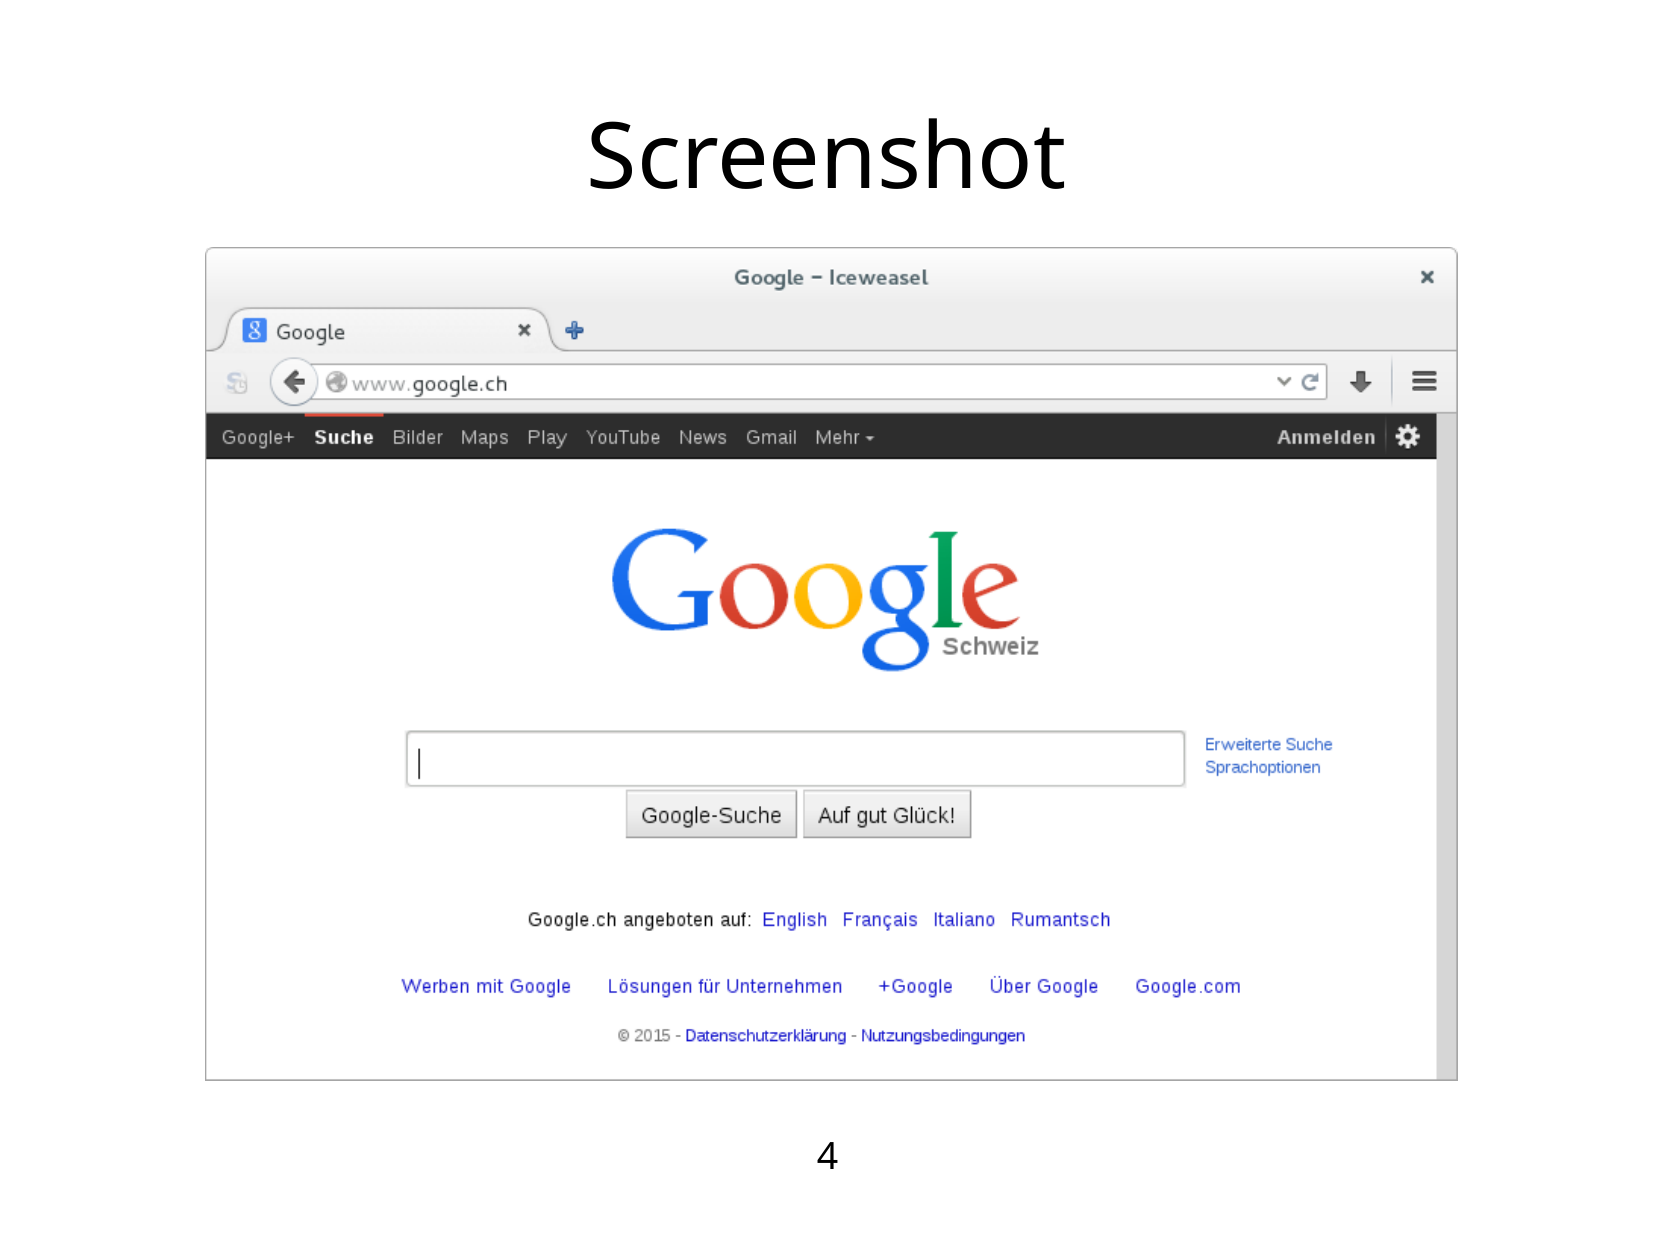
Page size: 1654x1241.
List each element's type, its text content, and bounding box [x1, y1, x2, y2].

picture [205, 247, 1458, 1081]
title Screenshot [82, 49, 1571, 257]
